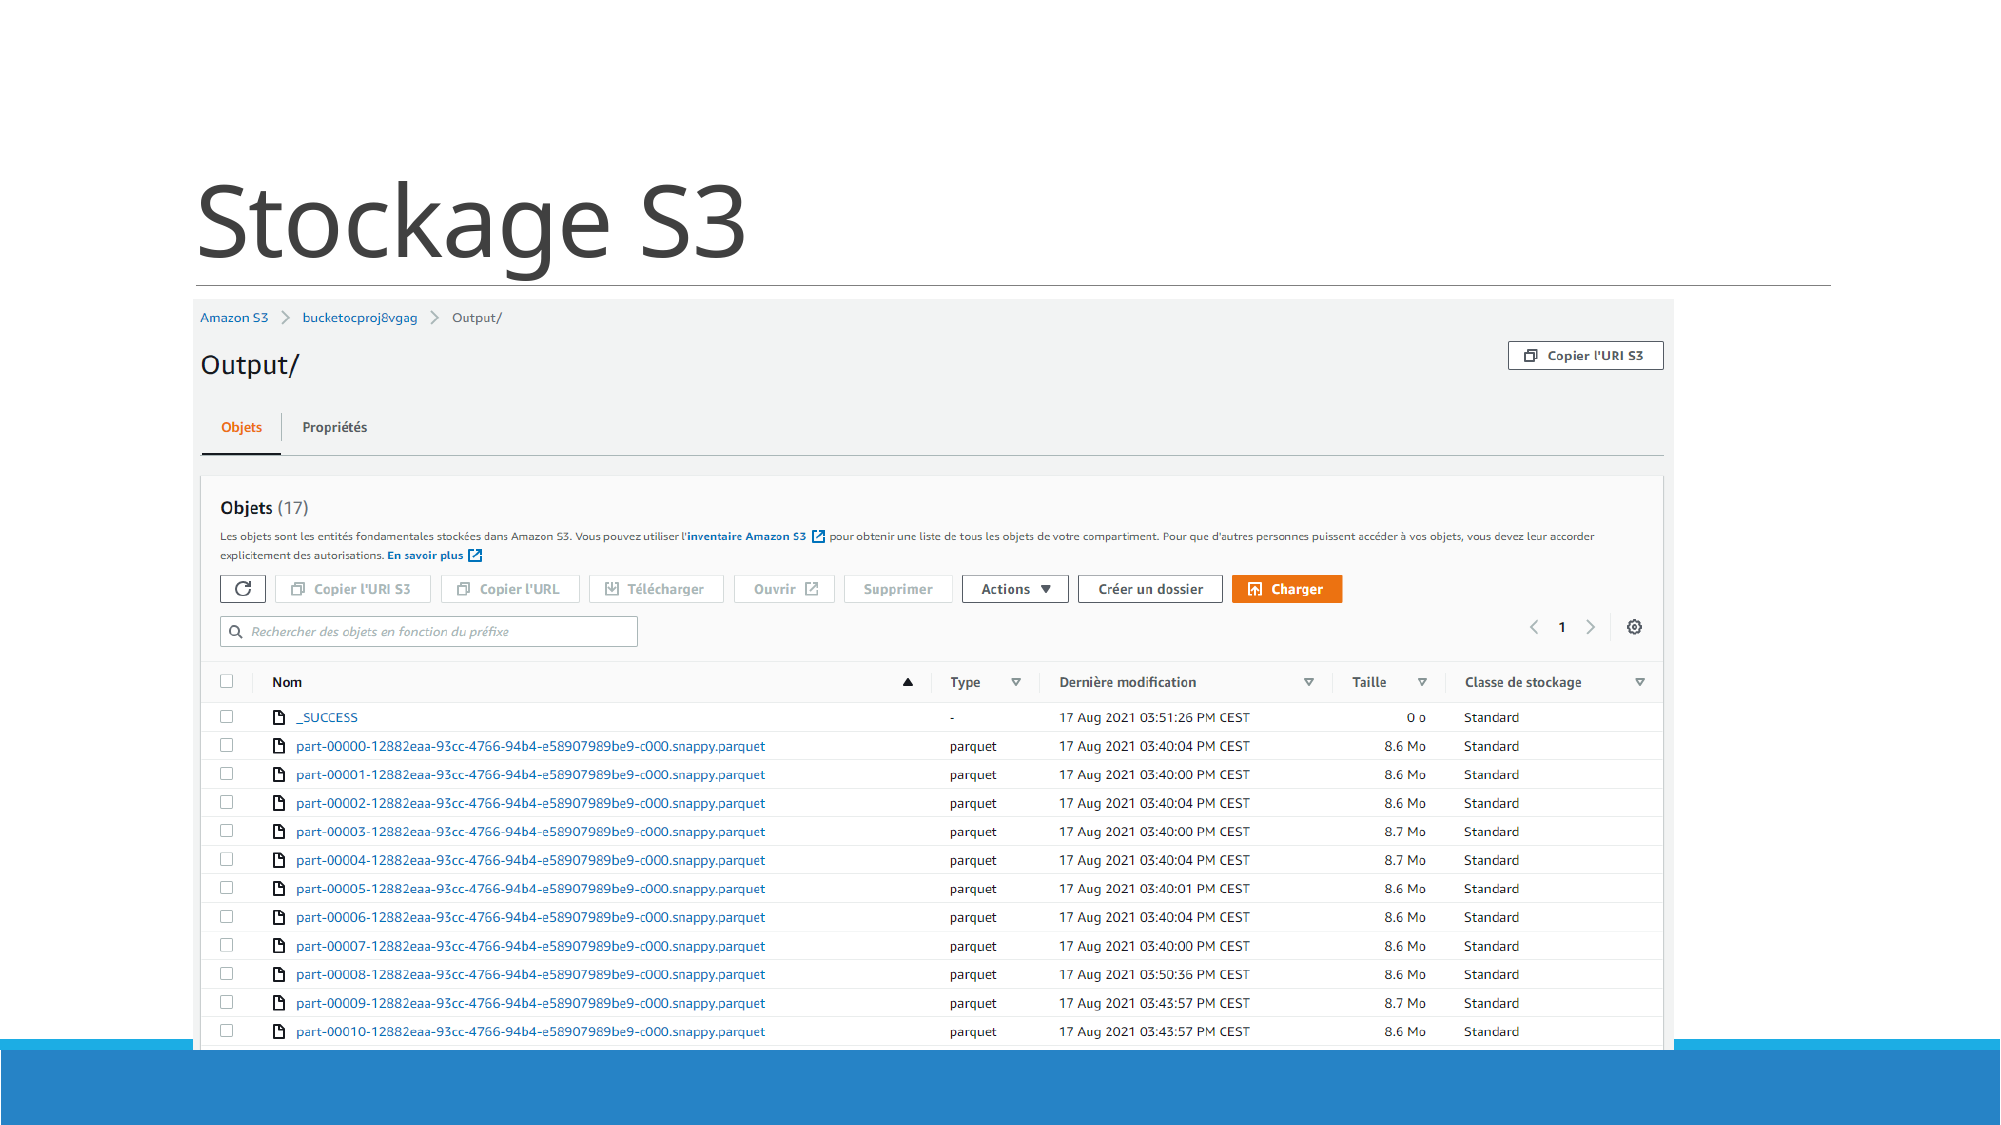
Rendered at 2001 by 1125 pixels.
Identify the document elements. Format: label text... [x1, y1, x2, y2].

title Stockage S3 [180, 47, 1831, 286]
picture [193, 299, 1674, 1050]
